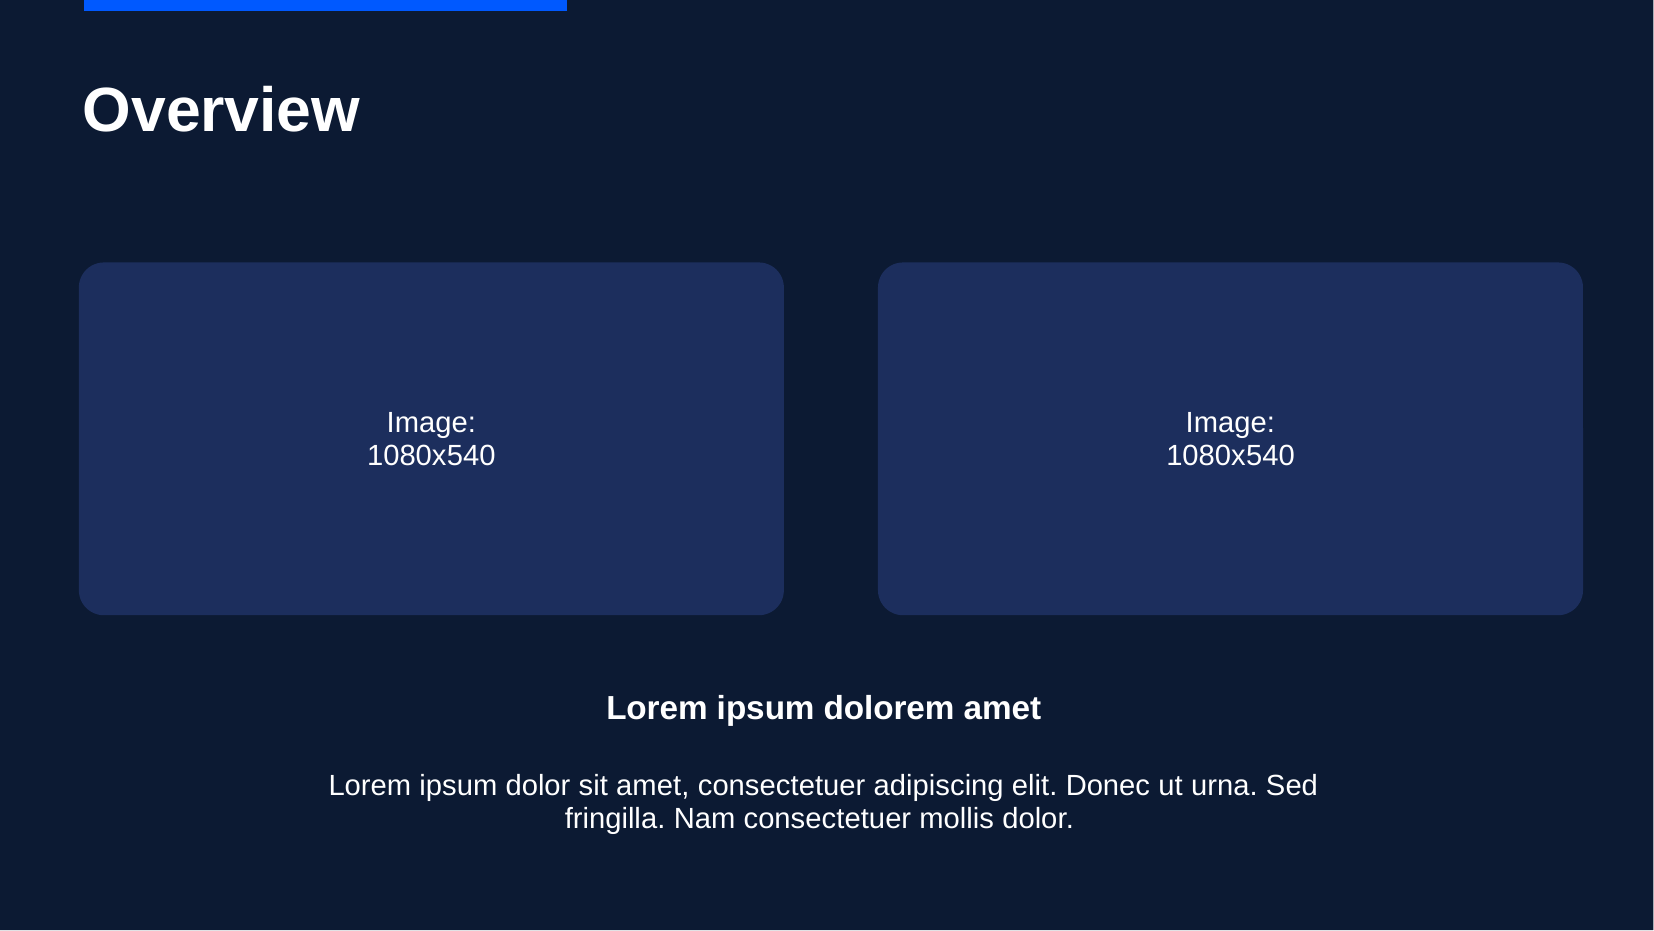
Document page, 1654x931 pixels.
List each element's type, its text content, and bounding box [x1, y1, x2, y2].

title Overview [82, 75, 1576, 188]
text_box Image: 1080x540 [877, 262, 1584, 616]
text_box Image: 1080x540 [78, 262, 784, 616]
text_box Lorem ipsum dolorem amet Lorem ipsum dolor sit amet, consectetuer adipiscing elit. Donec ut urna. Sed fringilla. Nam consectetuer mollis dolor. [262, 653, 1351, 871]
